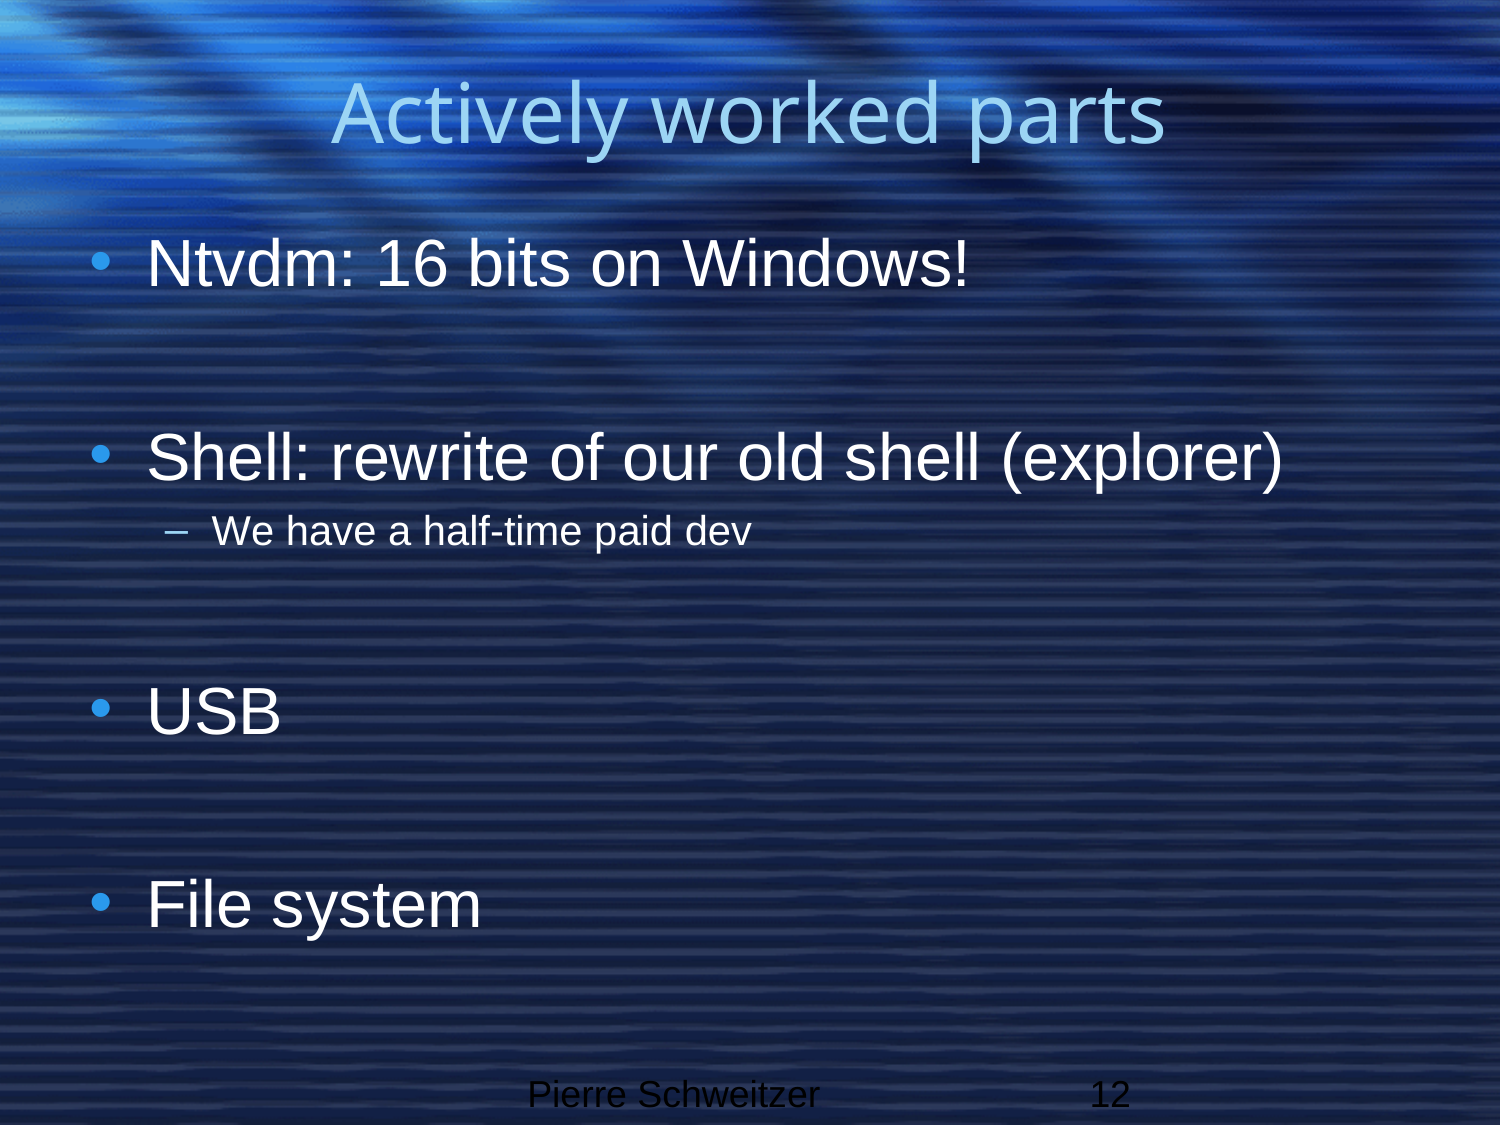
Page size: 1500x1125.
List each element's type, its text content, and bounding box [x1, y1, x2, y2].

list Ntvdm: 16 bits on Windows! Shell: rewrite of our old shell (explorer) We have a half-time paid dev USB File system [75, 212, 1426, 1005]
title Actively worked parts [75, 2, 1426, 212]
picture [0, 0, 1500, 1125]
